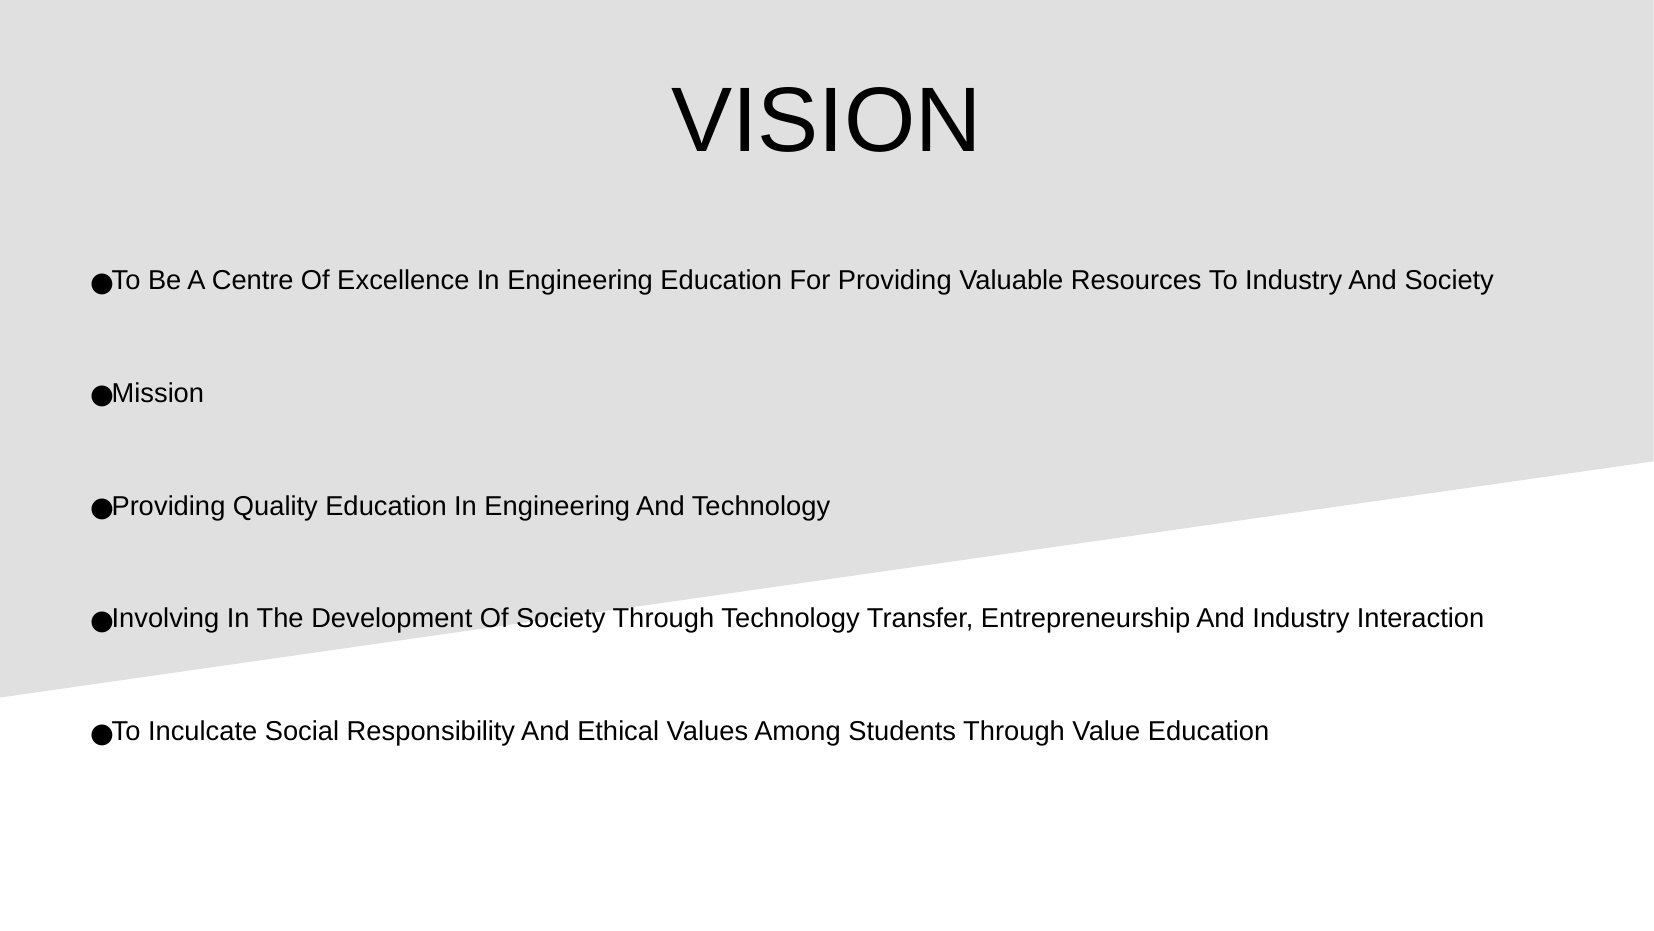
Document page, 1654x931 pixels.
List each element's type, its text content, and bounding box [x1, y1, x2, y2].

text_box VISION [82, 37, 1571, 193]
text_box To Be A Centre Of Excellence In Engineering Education For Providing Valuable Resources To Industry And Society Mission Providing Quality Education In Engineering And Technology Involving In The Development Of Society Through Technology Transfer, Entrepreneurship And Industry Interaction To Inculcate Social Responsibility And Ethical Values Among Students Through Value Education [82, 217, 1571, 757]
